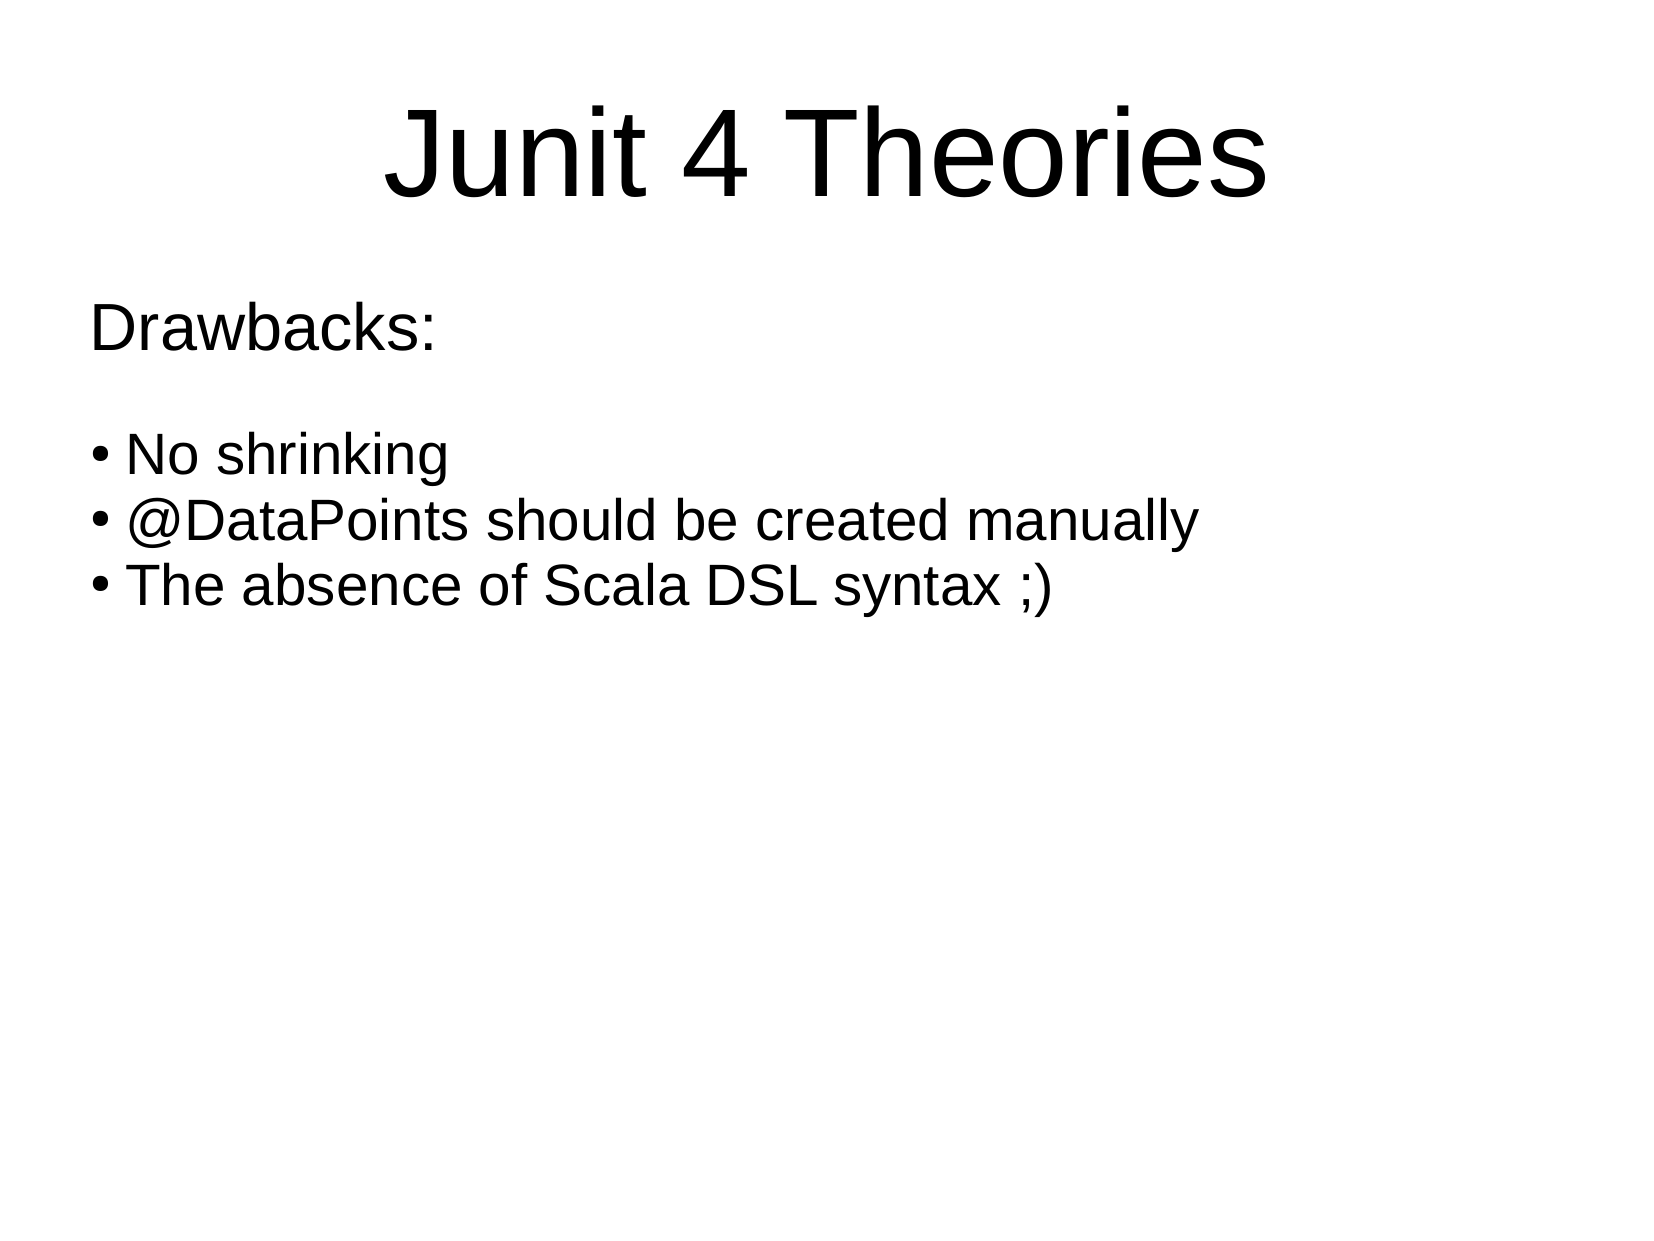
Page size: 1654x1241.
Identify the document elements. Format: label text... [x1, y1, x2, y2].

subtitle No shrinking @DataPoints should be created manually The absence of Scala DSL syntax ;) [90, 375, 1516, 665]
title Junit 4 Theories [82, 49, 1571, 257]
text_box Drawbacks: [75, 282, 1081, 372]
